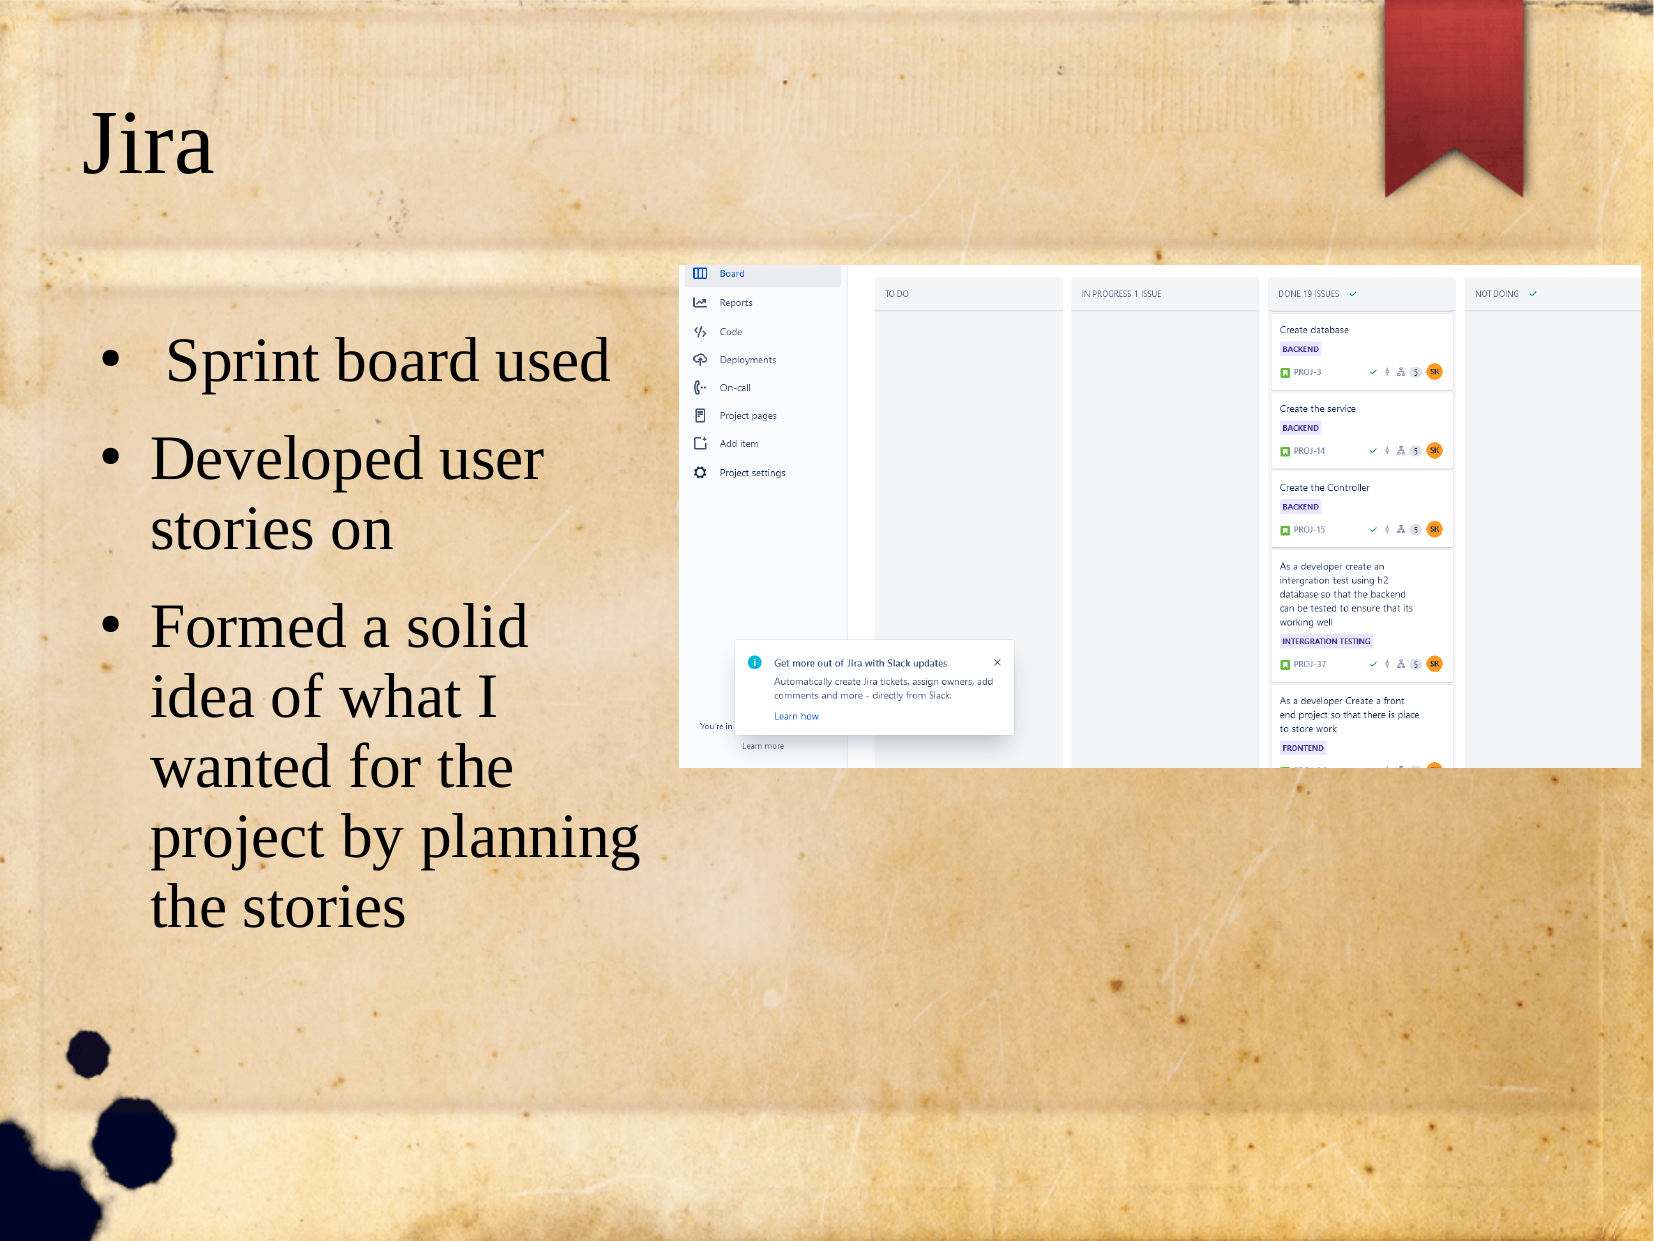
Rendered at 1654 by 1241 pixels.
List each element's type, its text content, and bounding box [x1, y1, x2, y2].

list Sprint board used Developed user stories on Formed a solid idea of what I wanted for the project by planning the stories [82, 324, 650, 1010]
picture [0, 0, 1654, 1241]
title Jira [82, 49, 1347, 237]
